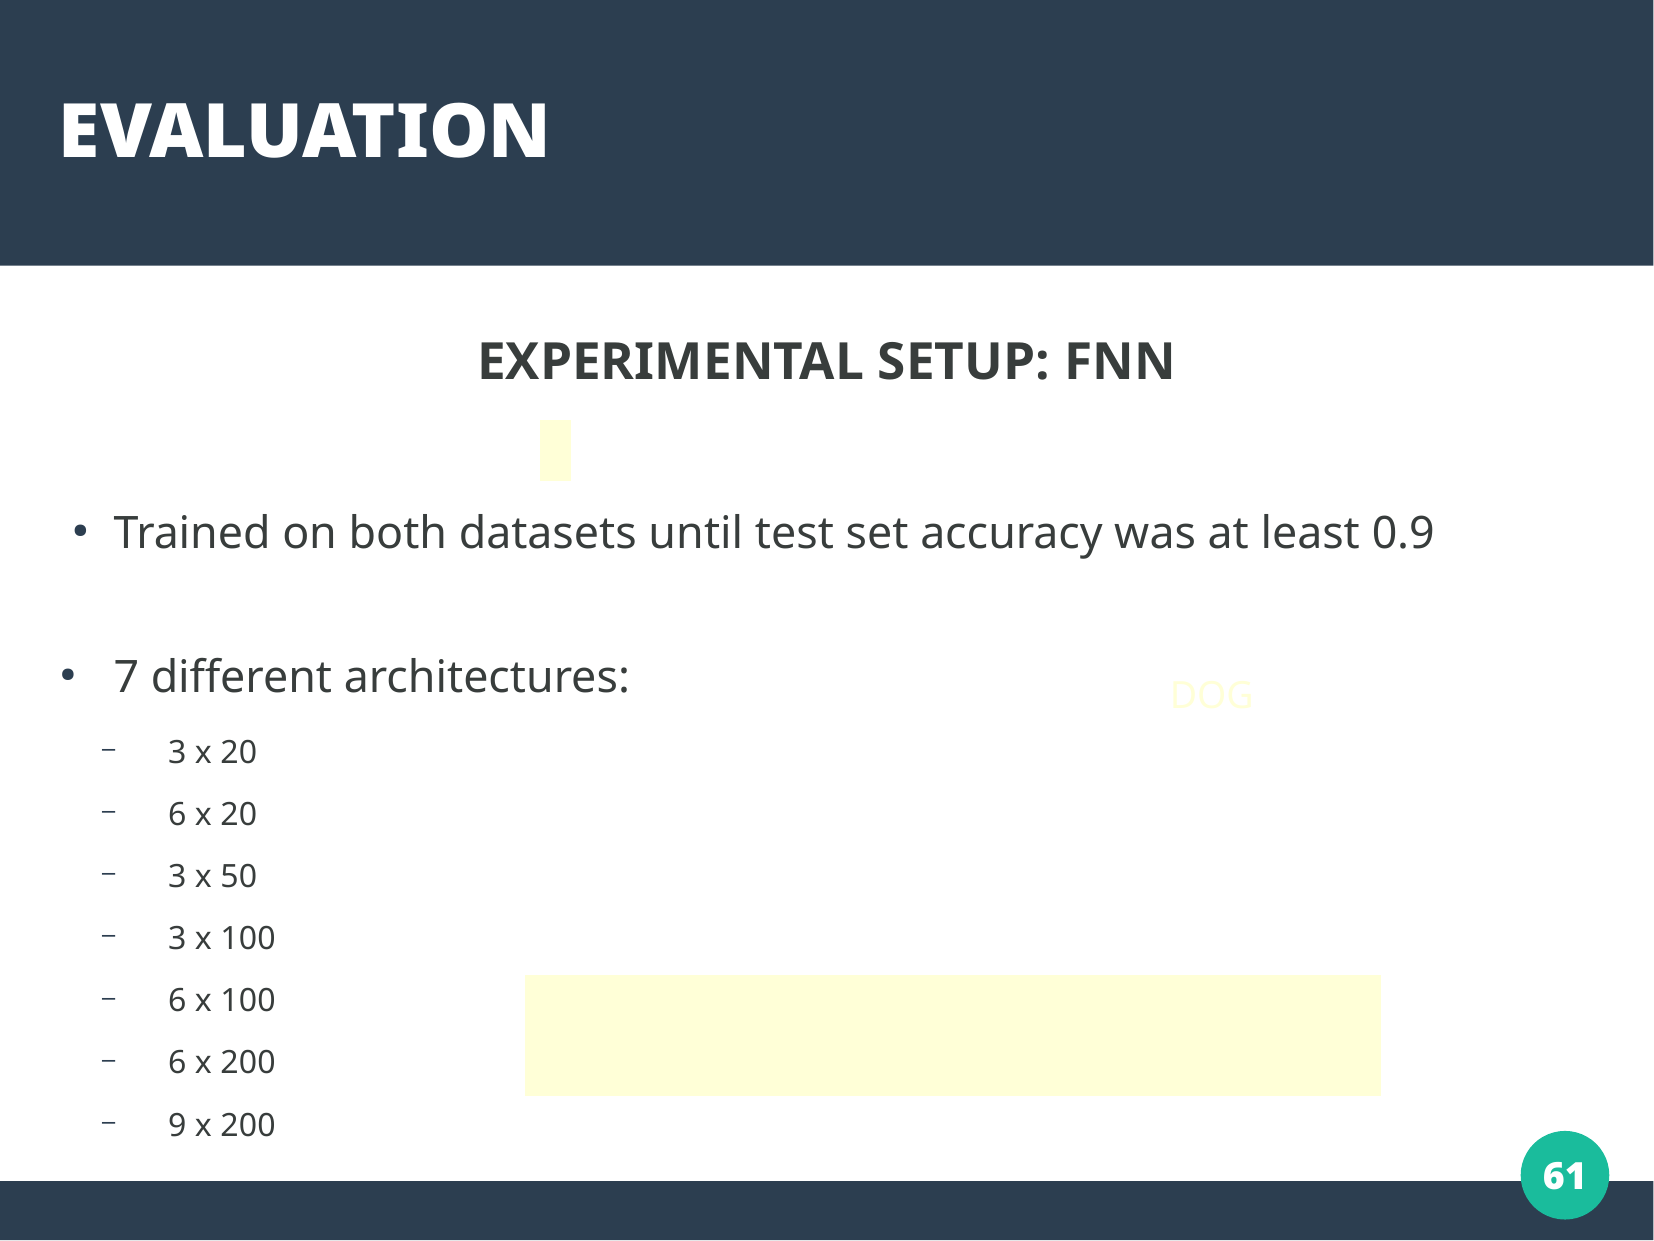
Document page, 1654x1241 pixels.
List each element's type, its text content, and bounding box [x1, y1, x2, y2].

list EXPERIMENTAL SETUP: FNN Trained on both datasets until test set accuracy was at least 0.9 7 different architectures: 3 x 20 6 x 20 3 x 50 3 x 100 6 x 100 6 x 200 9 x 200 [59, 324, 1595, 1152]
title EVALUATION [59, 49, 1595, 207]
